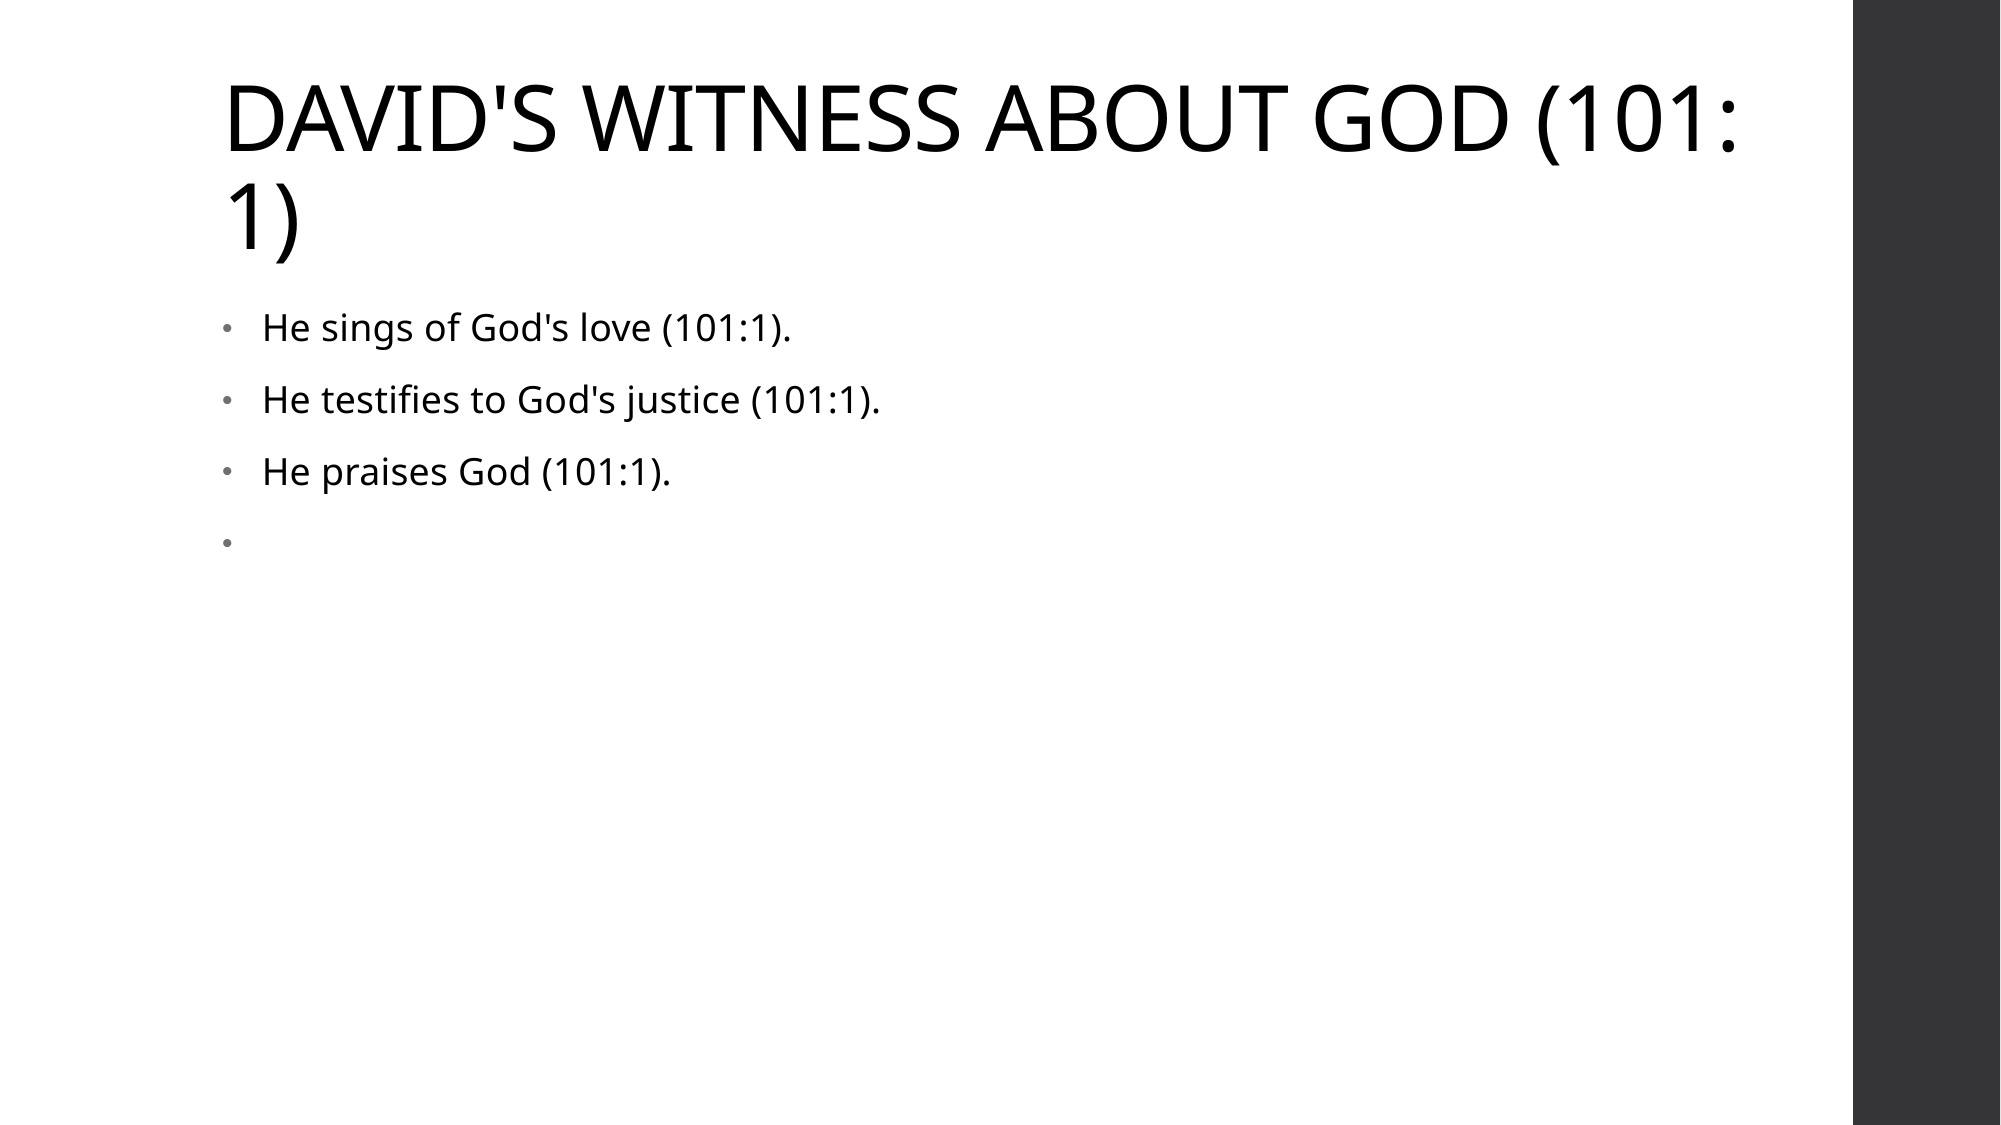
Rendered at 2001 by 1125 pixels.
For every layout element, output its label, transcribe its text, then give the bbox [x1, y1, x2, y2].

title DAVID'S WITNESS ABOUT GOD (101: 1) [206, 60, 1797, 278]
list He sings of God's love (101:1). He testifies to God's justice (101:1). He praises God (101:1). [206, 299, 1617, 1014]
